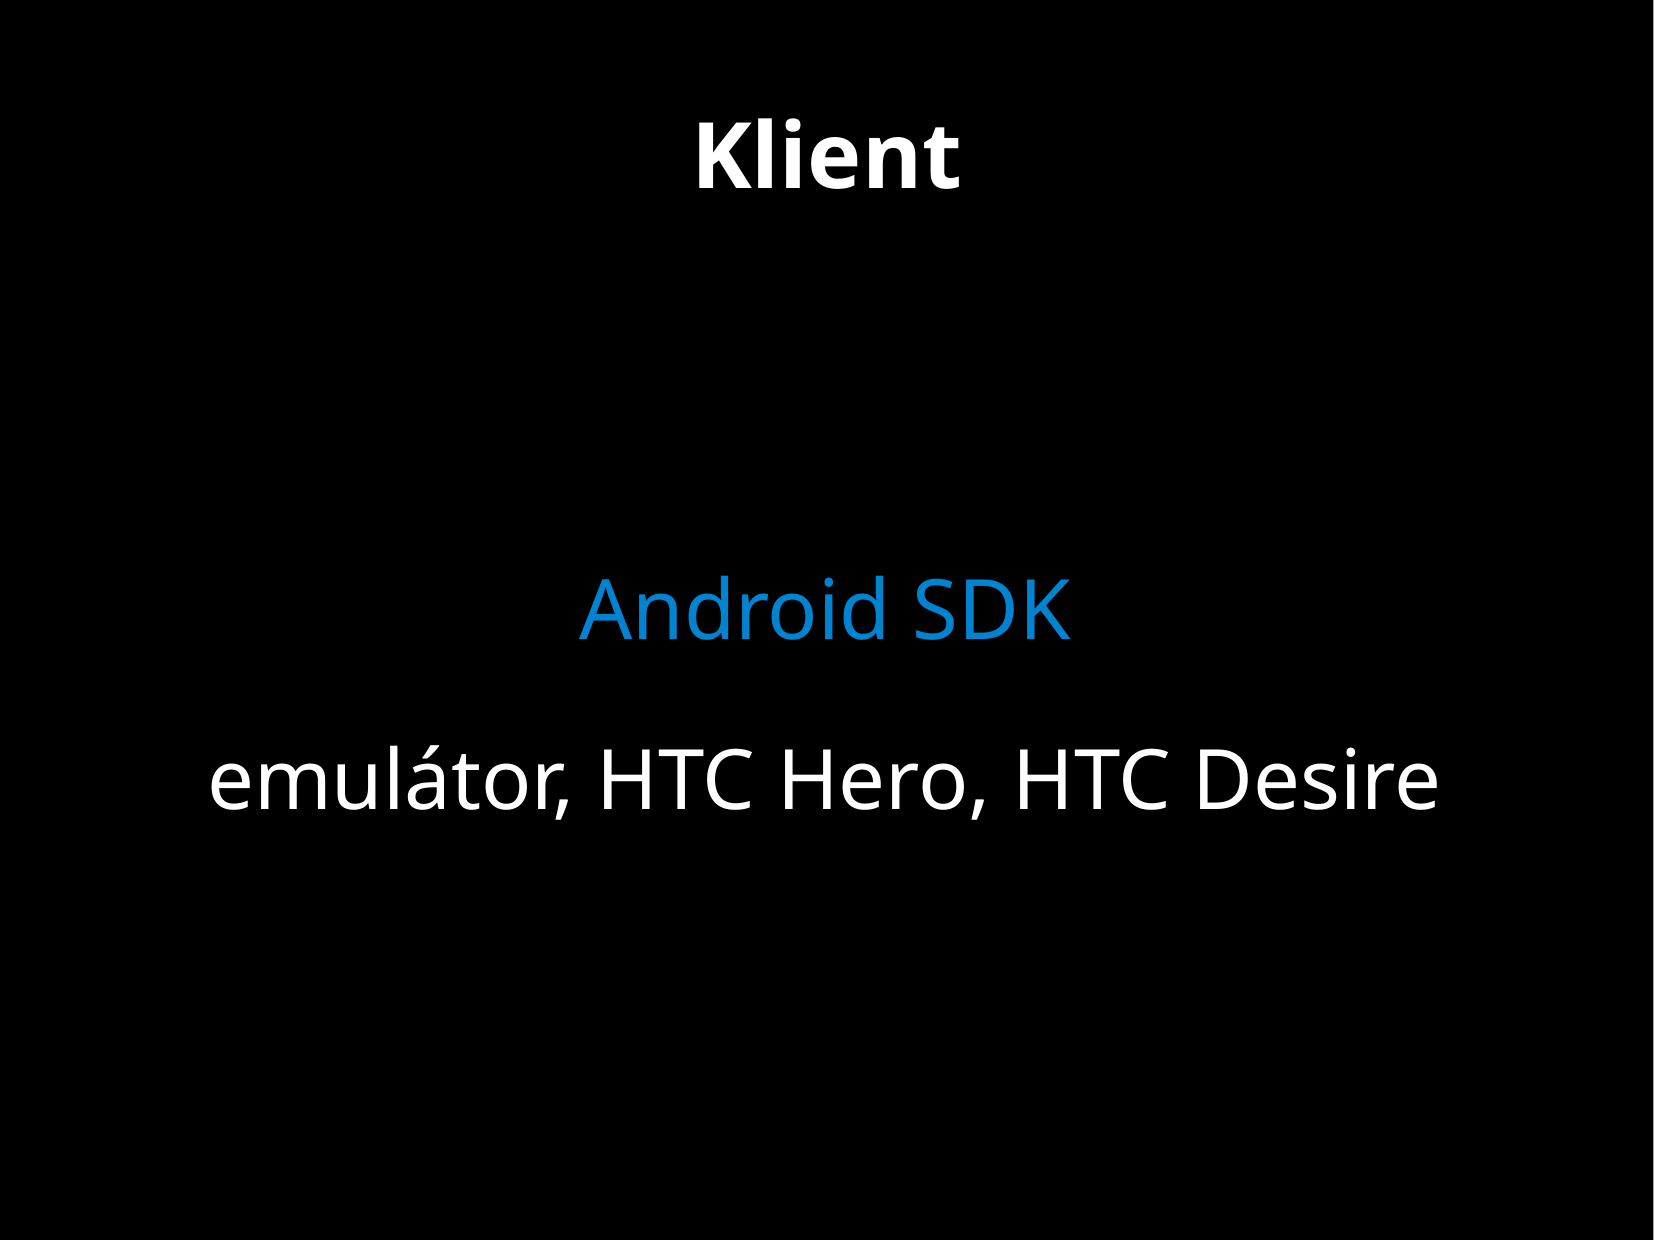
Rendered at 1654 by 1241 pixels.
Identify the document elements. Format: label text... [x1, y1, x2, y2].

text_box Android SDK emulátor, HTC Hero, HTC Desire [75, 486, 1576, 847]
title Klient [82, 49, 1571, 257]
